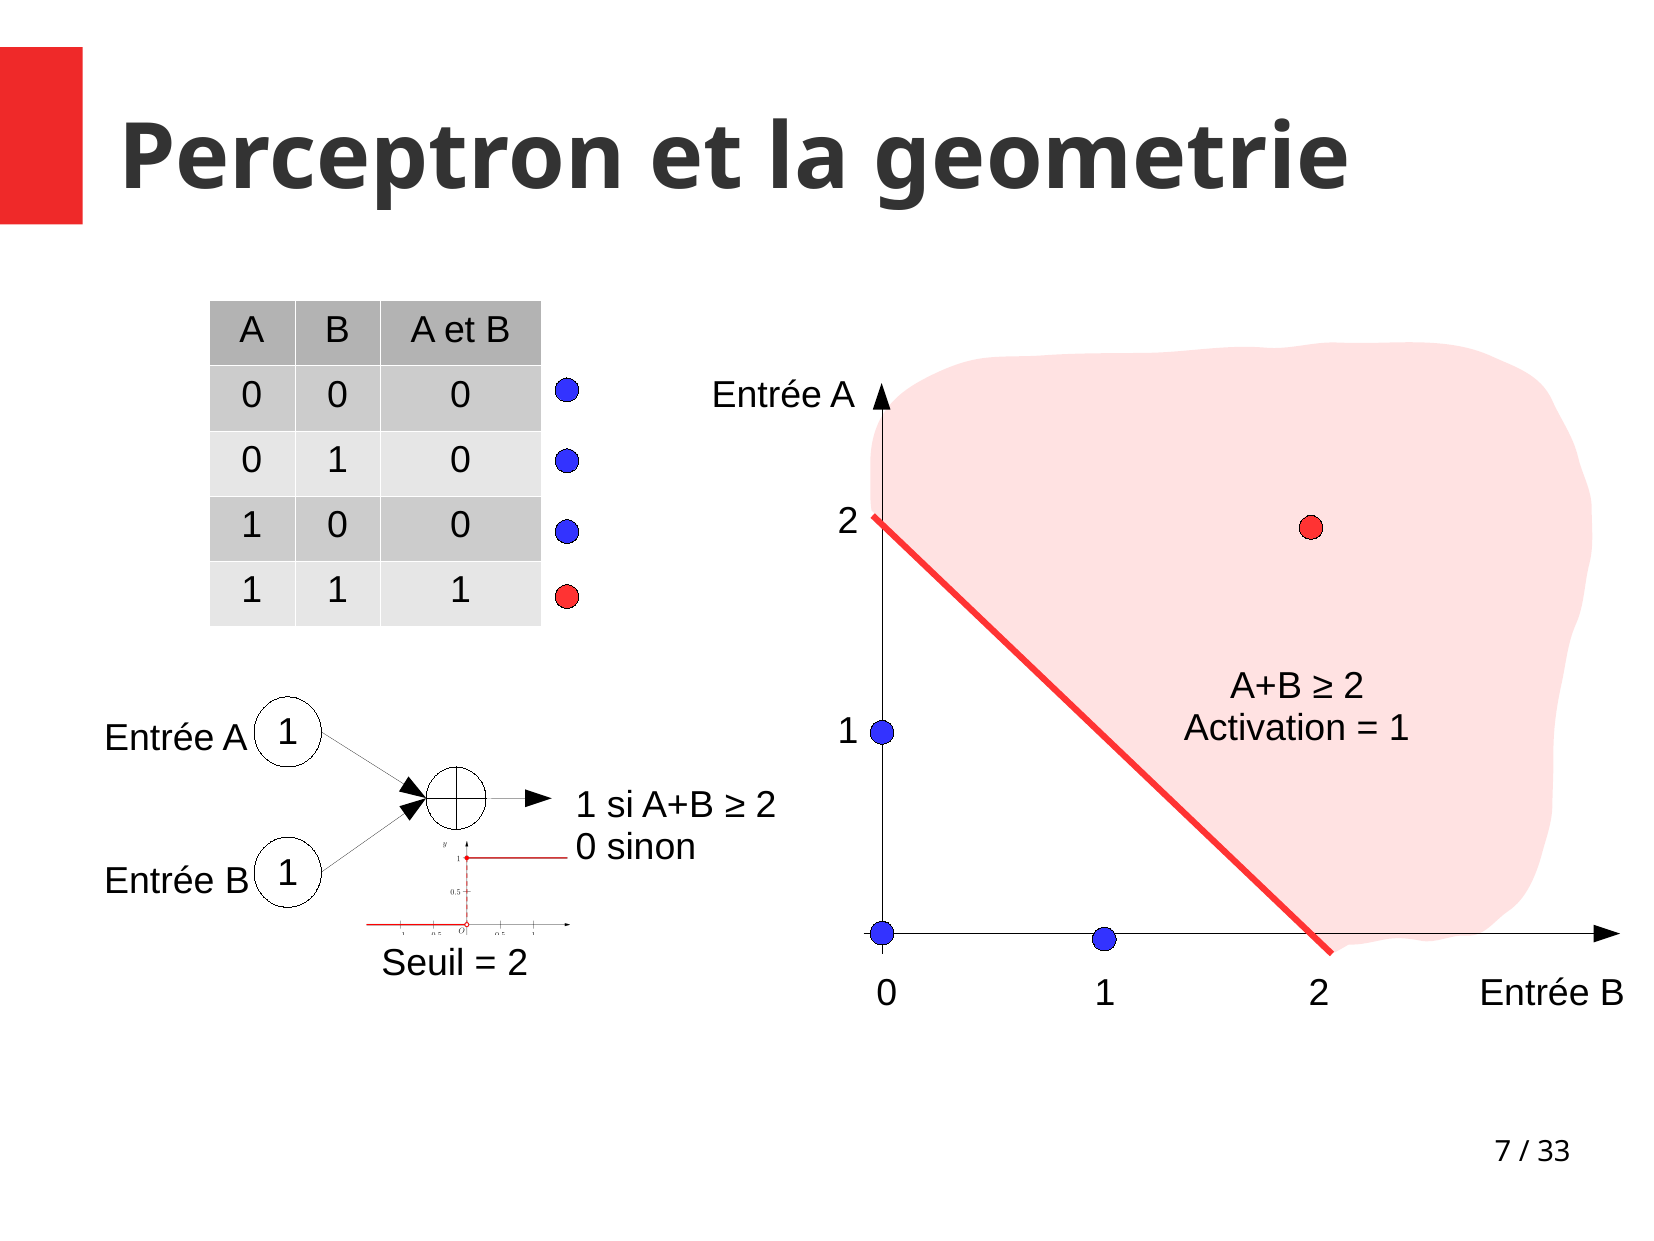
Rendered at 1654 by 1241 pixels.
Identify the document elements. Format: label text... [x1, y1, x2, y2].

table_cell 0 [381, 432, 541, 496]
table_cell 1 [210, 497, 295, 561]
text_box Entrée A [696, 365, 875, 440]
text_box [883, 342, 1593, 933]
title Perceptron et la geometrie [118, 45, 1571, 260]
text_box 0 1 2 [861, 964, 1654, 1063]
table_cell 0 [381, 366, 541, 431]
table_cell 0 [381, 497, 541, 561]
table_cell 0 [210, 366, 295, 431]
text_box [870, 720, 894, 745]
table_header B [296, 301, 380, 365]
text_box 1 si A+B ≥ 2 0 sinon [560, 776, 792, 876]
picture [366, 841, 570, 935]
text_box Entrée A [89, 708, 263, 766]
text_box 1 [260, 837, 322, 908]
table_cell 0 [210, 432, 295, 496]
table_cell 0 [296, 497, 380, 561]
text_box 2 1 [822, 492, 862, 977]
table_cell 1 [296, 562, 380, 626]
text_box A+B ≥ 2 Activation = 1 [1169, 657, 1425, 756]
text_box Seuil = 2 [366, 935, 544, 992]
text_box [555, 448, 579, 473]
text_box [870, 415, 882, 519]
text_box [555, 377, 579, 402]
text_box [1317, 934, 1478, 953]
table_header A [210, 301, 295, 365]
text_box Entrée B [89, 852, 265, 910]
text_box [555, 519, 579, 544]
table_header A et B [381, 301, 541, 365]
text_box [870, 921, 894, 945]
table_cell 0 [296, 366, 380, 431]
text_box Entrée B [1464, 964, 1654, 1028]
table_cell 1 [296, 432, 380, 496]
text_box [1092, 927, 1117, 951]
text_box [555, 584, 579, 609]
table_cell 1 [210, 562, 295, 626]
table_cell 1 [381, 562, 541, 626]
text_box 1 [263, 696, 322, 767]
